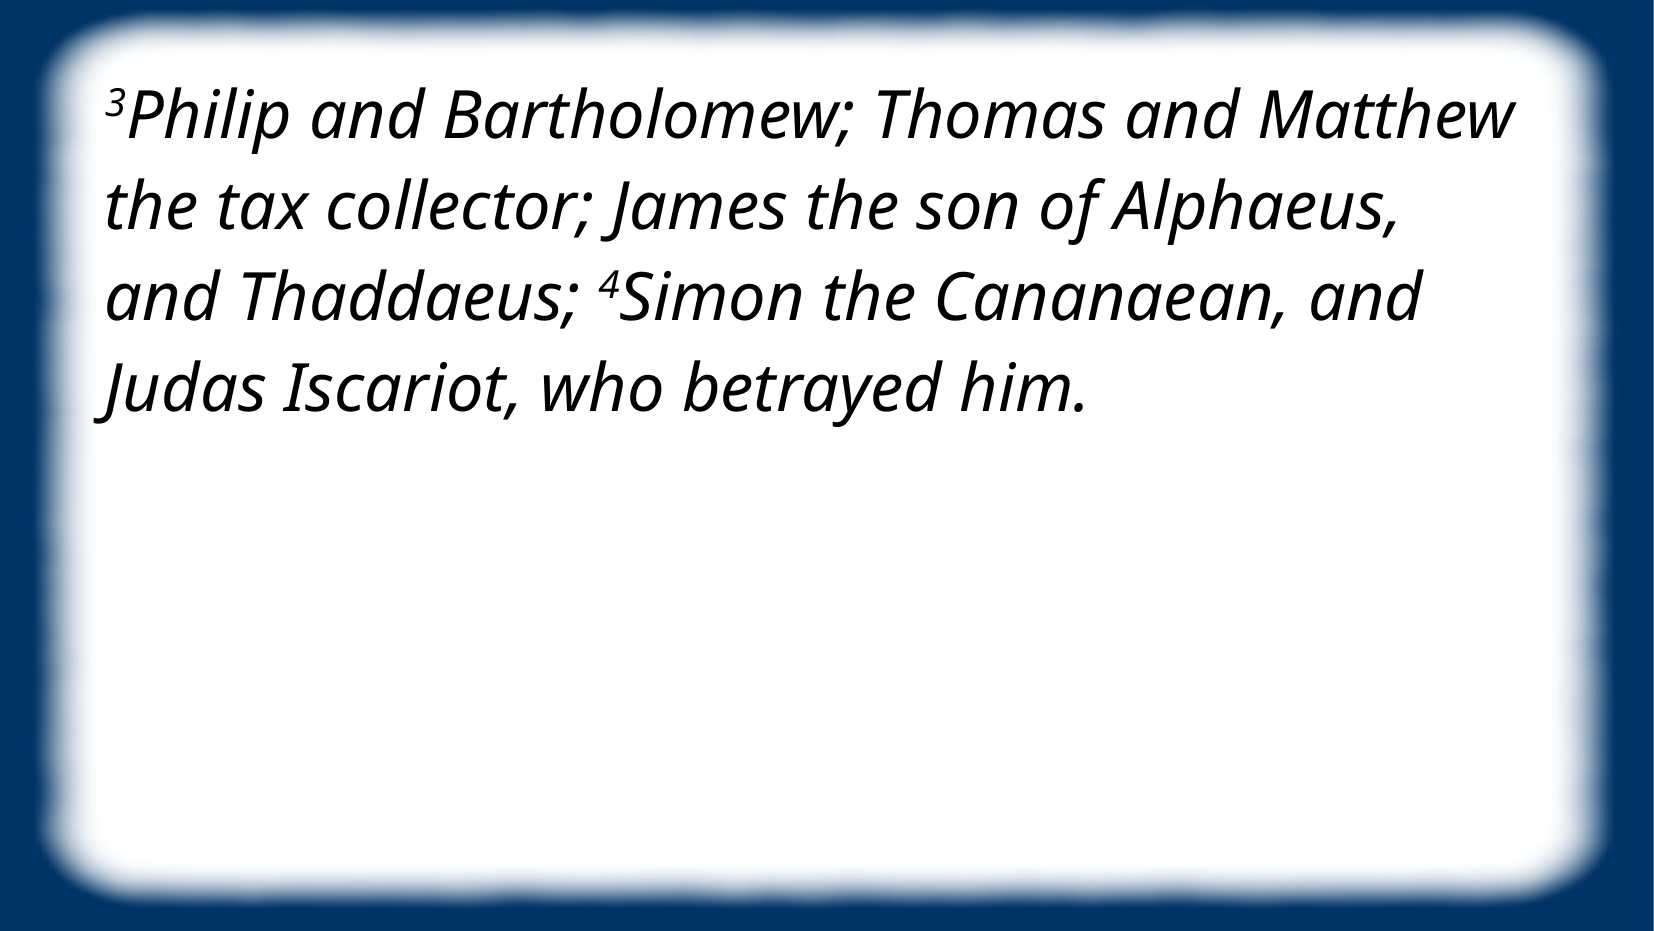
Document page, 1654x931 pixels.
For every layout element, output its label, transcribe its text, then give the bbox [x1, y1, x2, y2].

text_box 3Philip and Bartholomew; Thomas and Matthew the tax collector; James the son of Alphaeus, and Thaddaeus; 4Simon the Cananaean, and Judas Iscariot, who betrayed him. [90, 60, 1546, 519]
picture [0, 0, 1654, 931]
